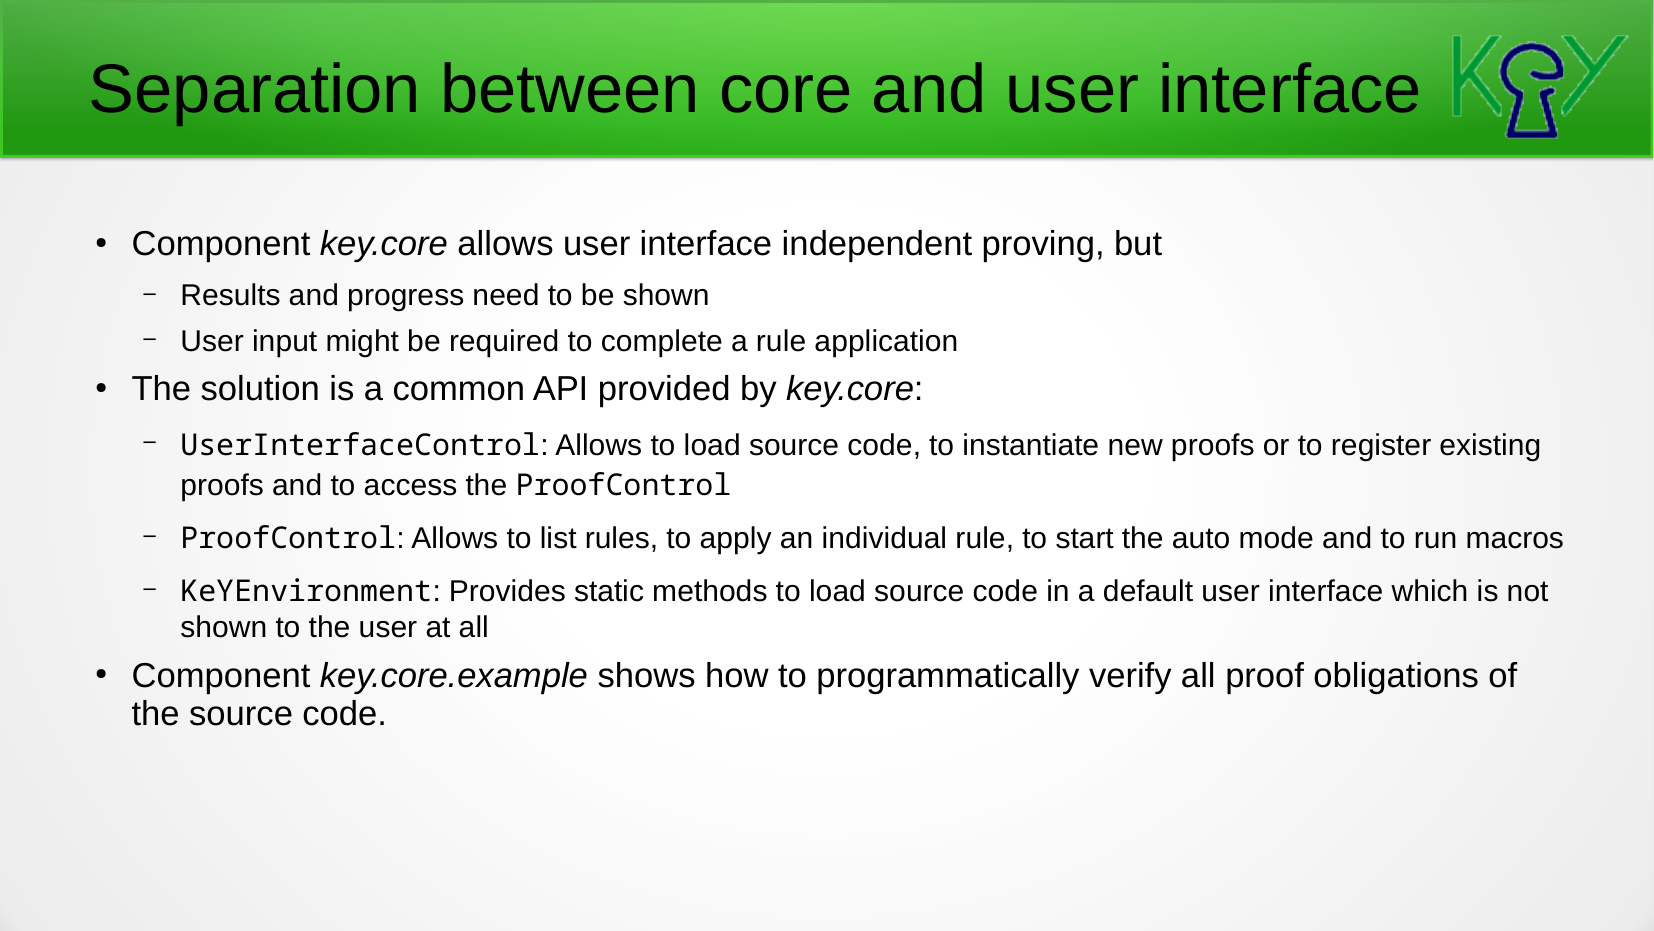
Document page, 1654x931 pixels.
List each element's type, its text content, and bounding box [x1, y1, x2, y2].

title Separation between core and user interface [82, 35, 1430, 142]
list Component key.core allows user interface independent proving, but Results and progress need to be shown User input might be required to complete a rule application The solution is a common API provided by key.core: UserInterfaceControl: Allows to load source code, to instantiate new proofs or to register existing proofs and to access the ProofControl ProofControl: Allows to list rules, to apply an individual rule, to start the auto mode and to run macros KeYEnvironment: Provides static methods to load source code in a default user interface which is not shown to the user at all Component key.core.example shows how to programmatically verify all proof obligations of the source code. [82, 224, 1571, 764]
picture [1389, 0, 1654, 189]
